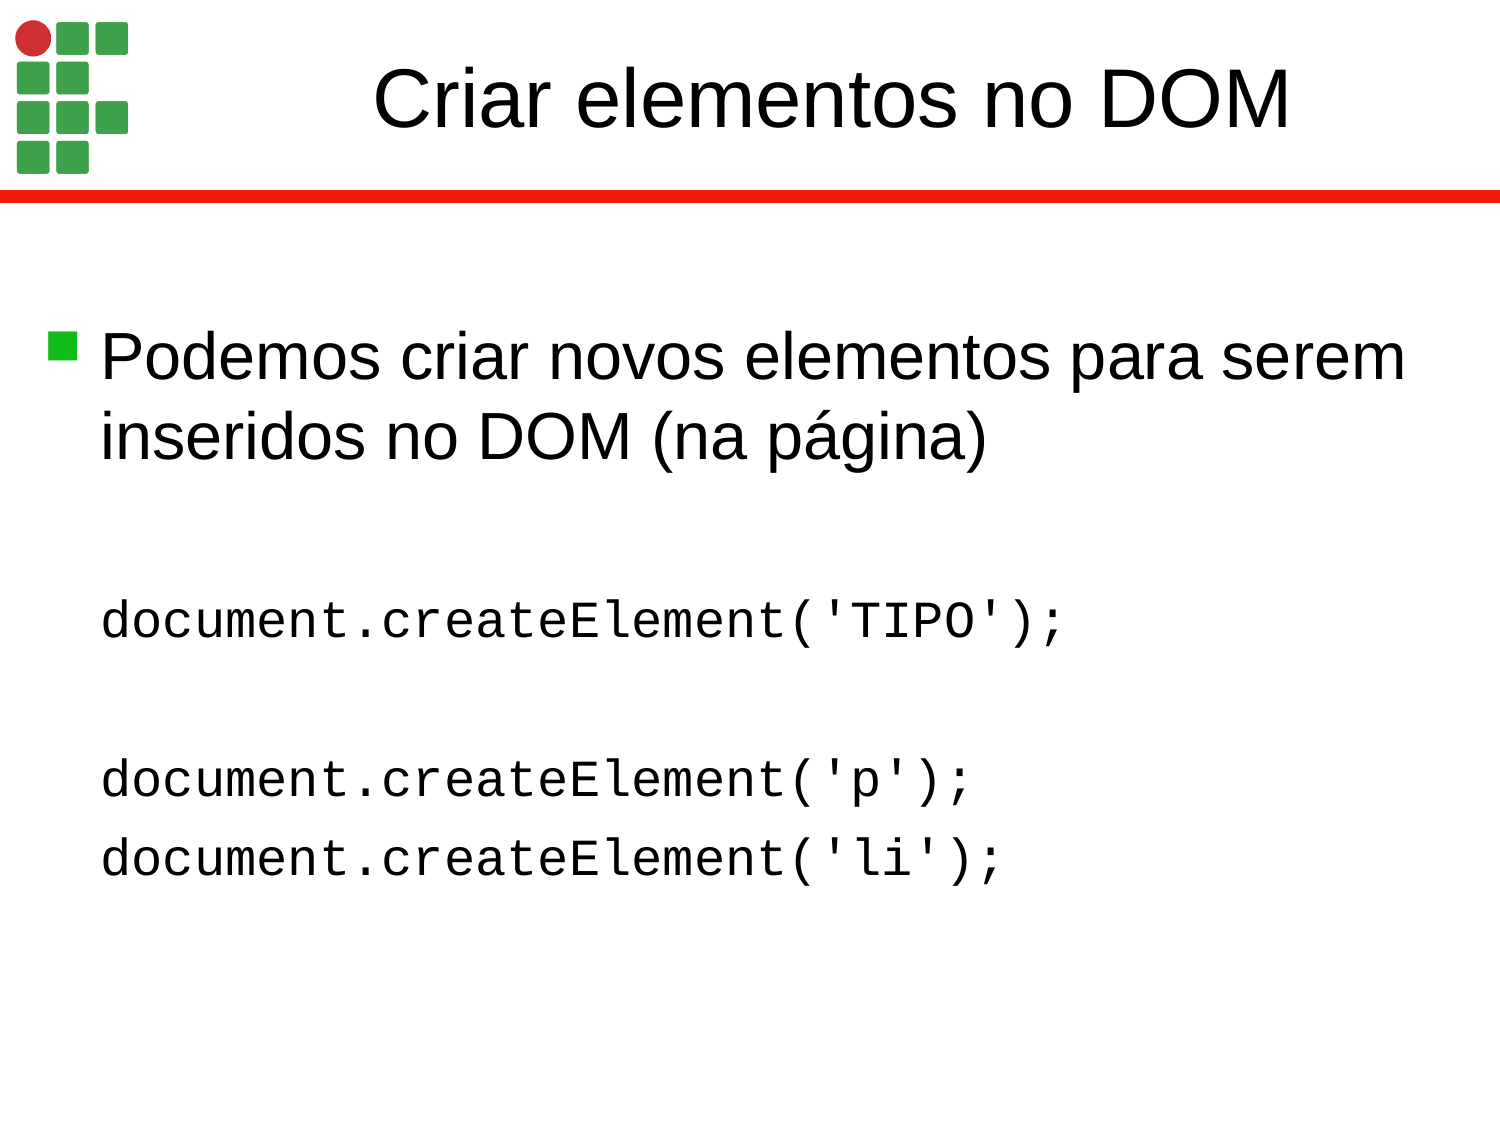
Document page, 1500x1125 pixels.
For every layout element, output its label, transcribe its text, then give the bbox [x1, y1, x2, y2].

title Criar elementos no DOM [165, 0, 1500, 202]
picture [14, 16, 130, 178]
list Podemos criar novos elementos para serem inseridos no DOM (na página) document.createElement('TIPO'); document.createElement('p'); document.createElement('li'); [29, 207, 1471, 1087]
